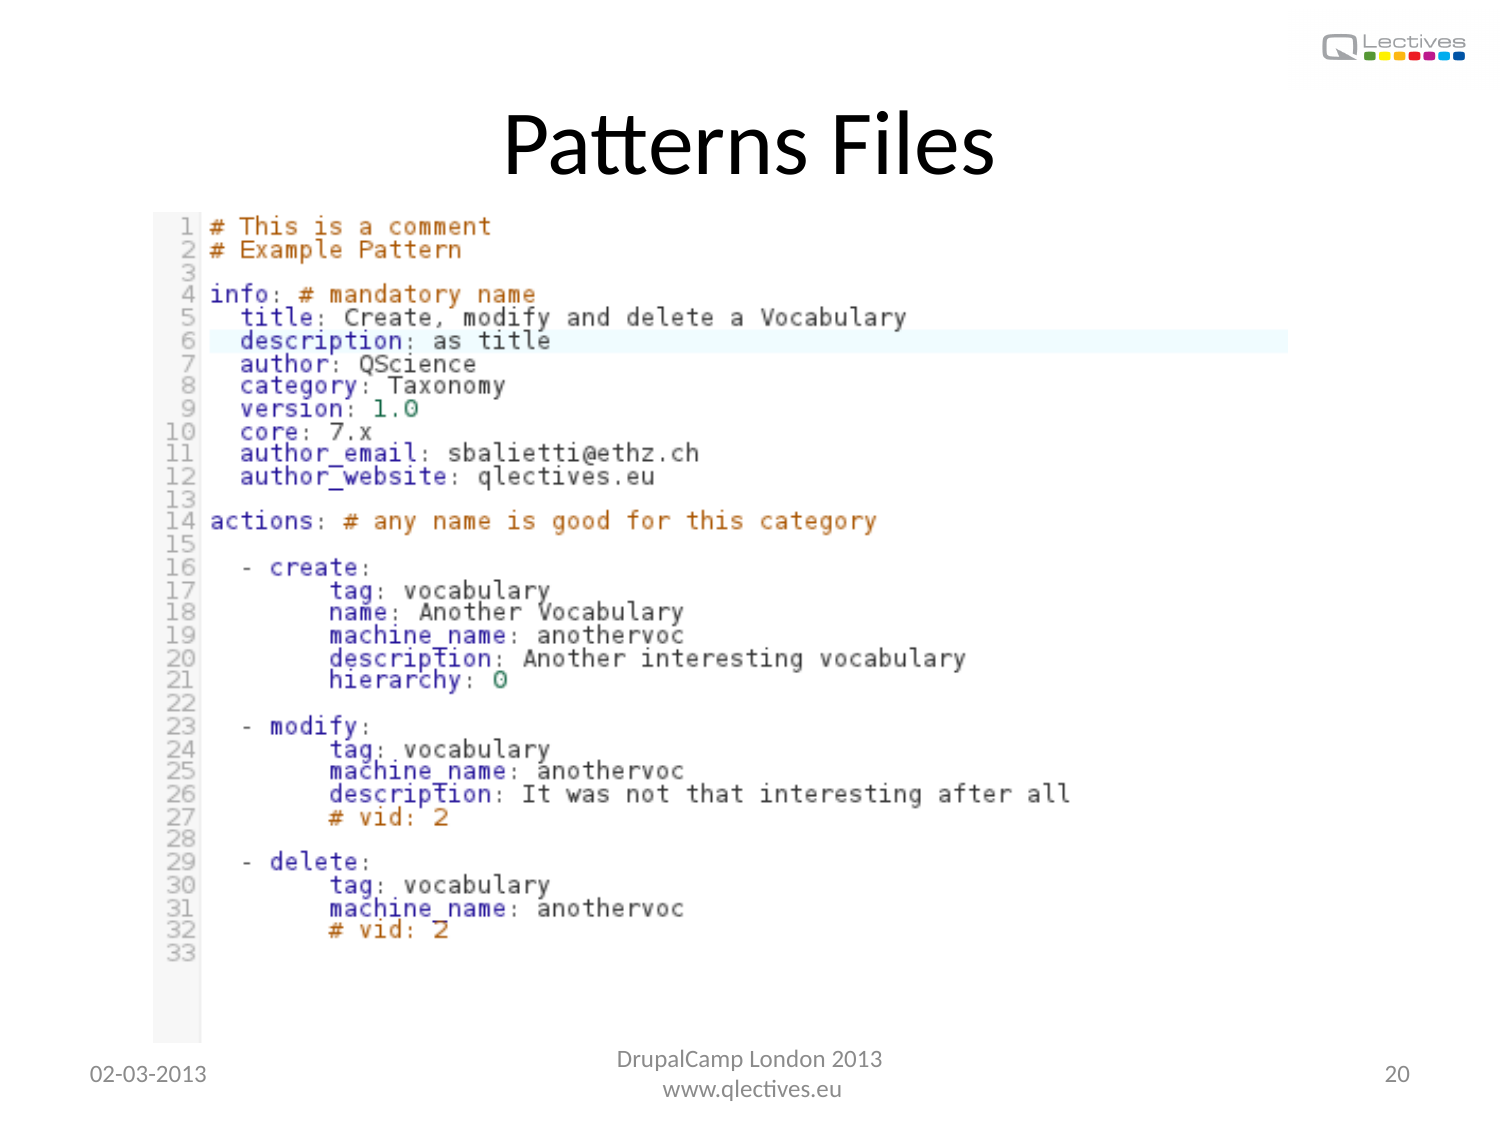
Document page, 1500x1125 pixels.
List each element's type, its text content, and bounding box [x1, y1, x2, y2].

text_box 02-03-2013 [74, 1042, 425, 1103]
text_box Patterns Files [74, 44, 1425, 233]
picture [153, 212, 1288, 1043]
picture [1288, 9, 1500, 90]
text_box DrupalCamp London 2013 www.qlectives.eu [512, 1043, 988, 1103]
text_box <number> [1074, 1042, 1425, 1103]
